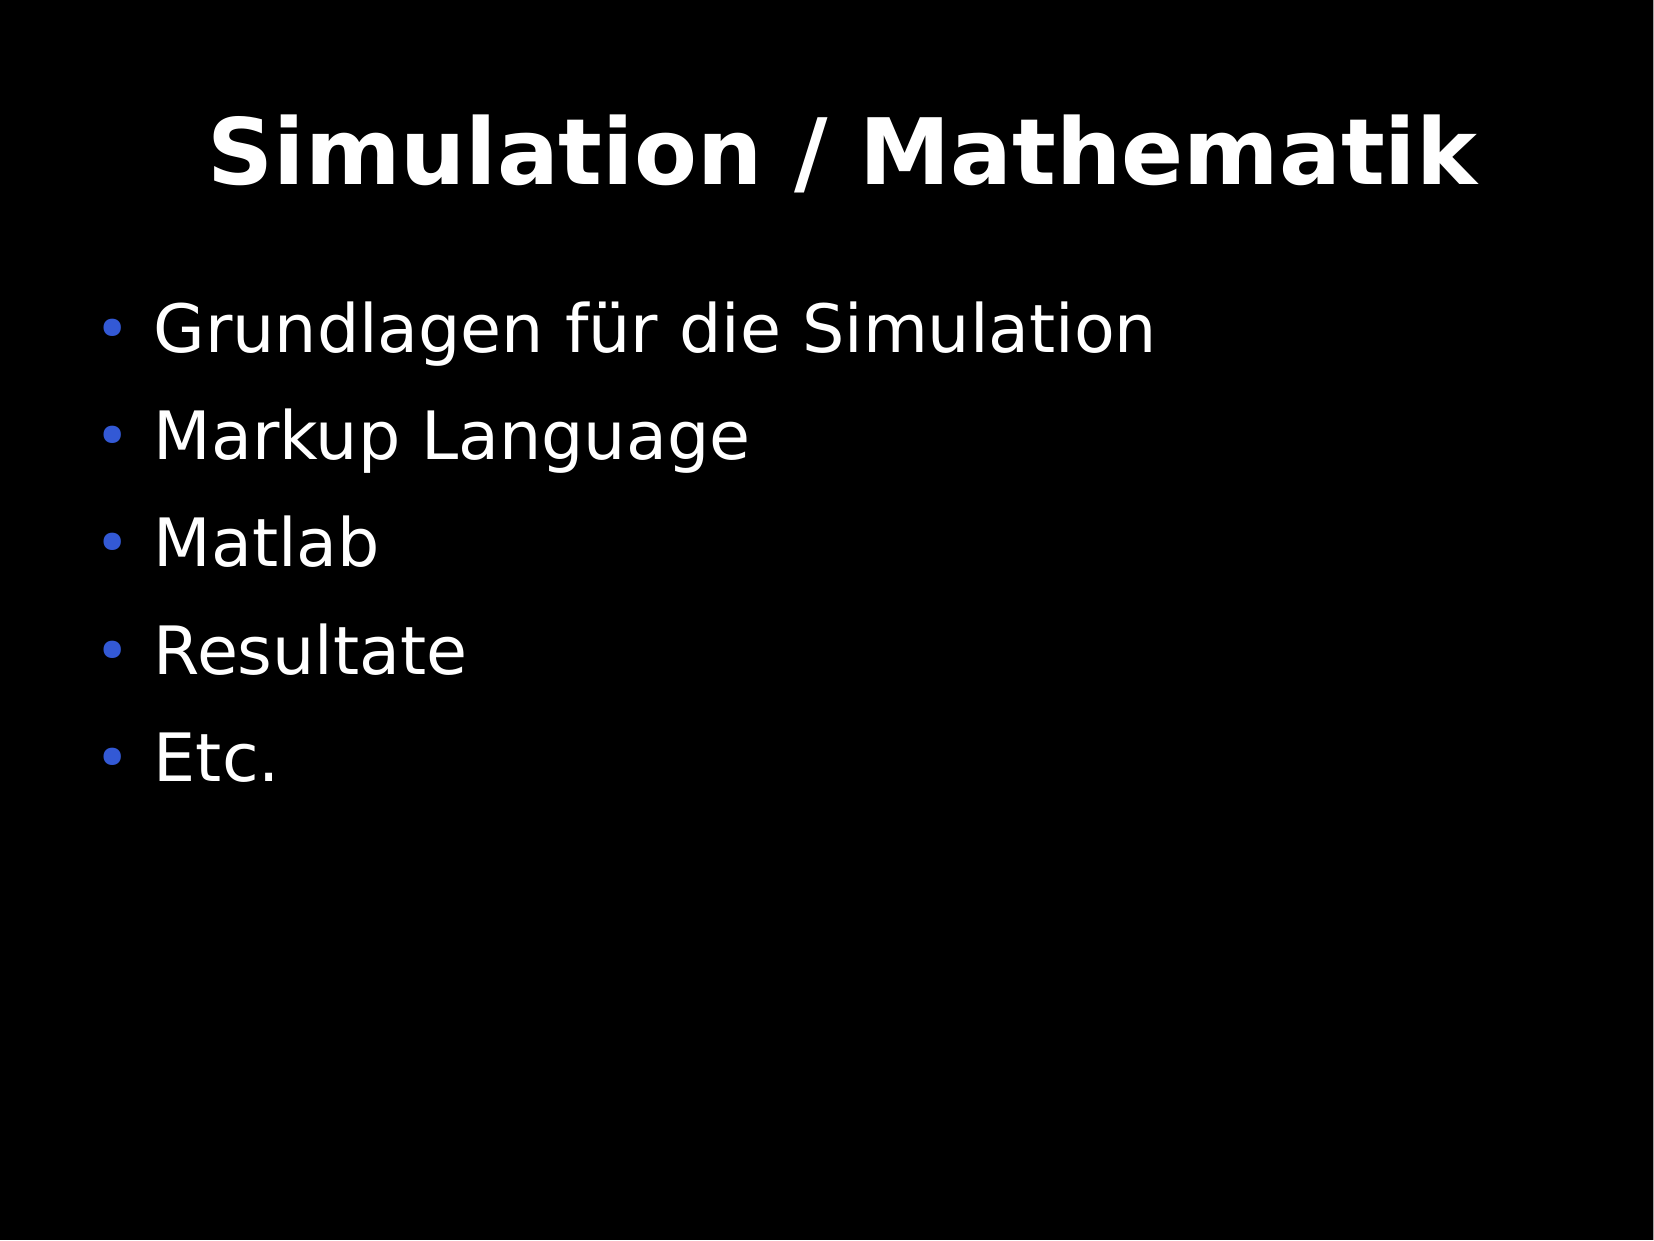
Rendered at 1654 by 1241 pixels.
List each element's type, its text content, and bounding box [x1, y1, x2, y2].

list Grundlagen für die Simulation Markup Language Matlab Resultate Etc. [82, 290, 1538, 1010]
title Simulation / Mathematik [82, 49, 1571, 257]
